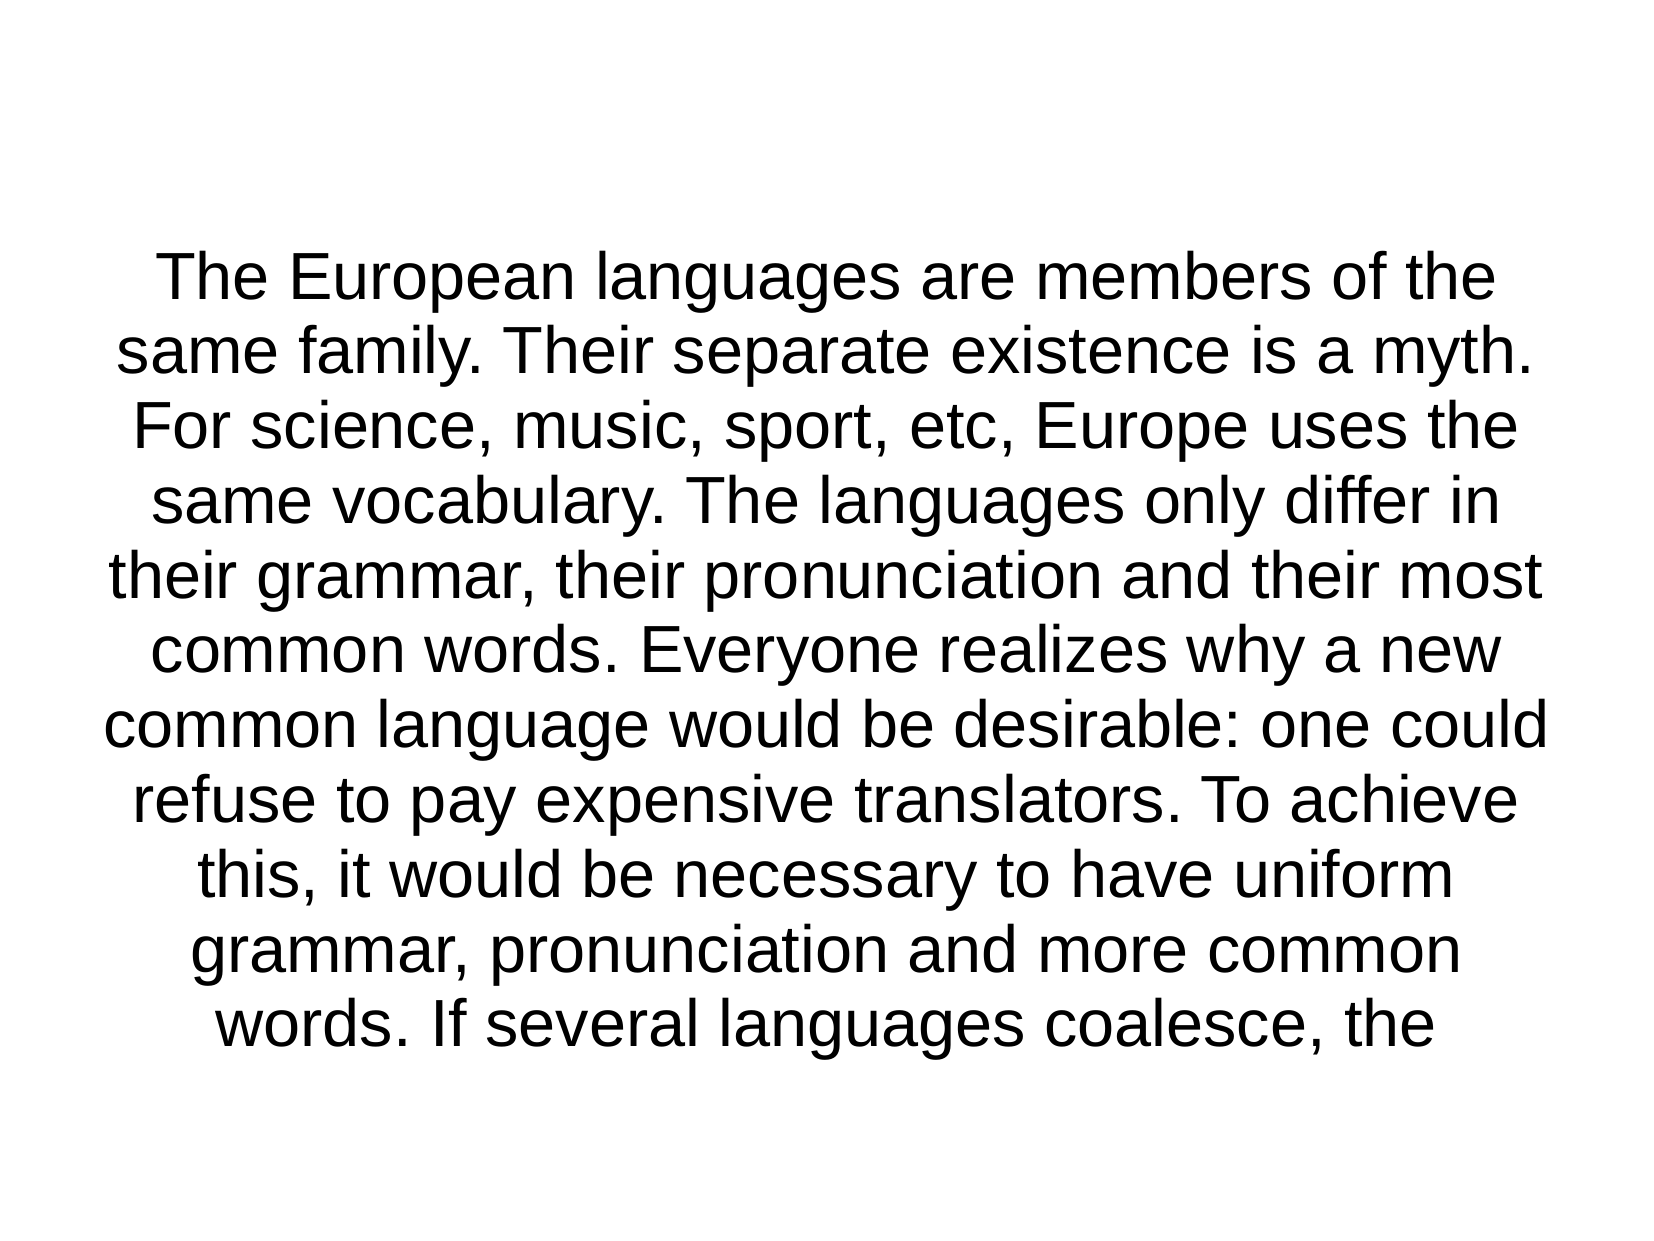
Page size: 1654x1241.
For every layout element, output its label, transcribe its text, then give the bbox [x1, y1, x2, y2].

subtitle The European languages are members of the same family. Their separate existence is a myth. For science, music, sport, etc, Europe uses the same vocabulary. The languages only differ in their grammar, their pronunciation and their most common words. Everyone realizes why a new common language would be desirable: one could refuse to pay expensive translators. To achieve this, it would be necessary to have uniform grammar, pronunciation and more common words. If several languages coalesce, the [82, 241, 1571, 1059]
